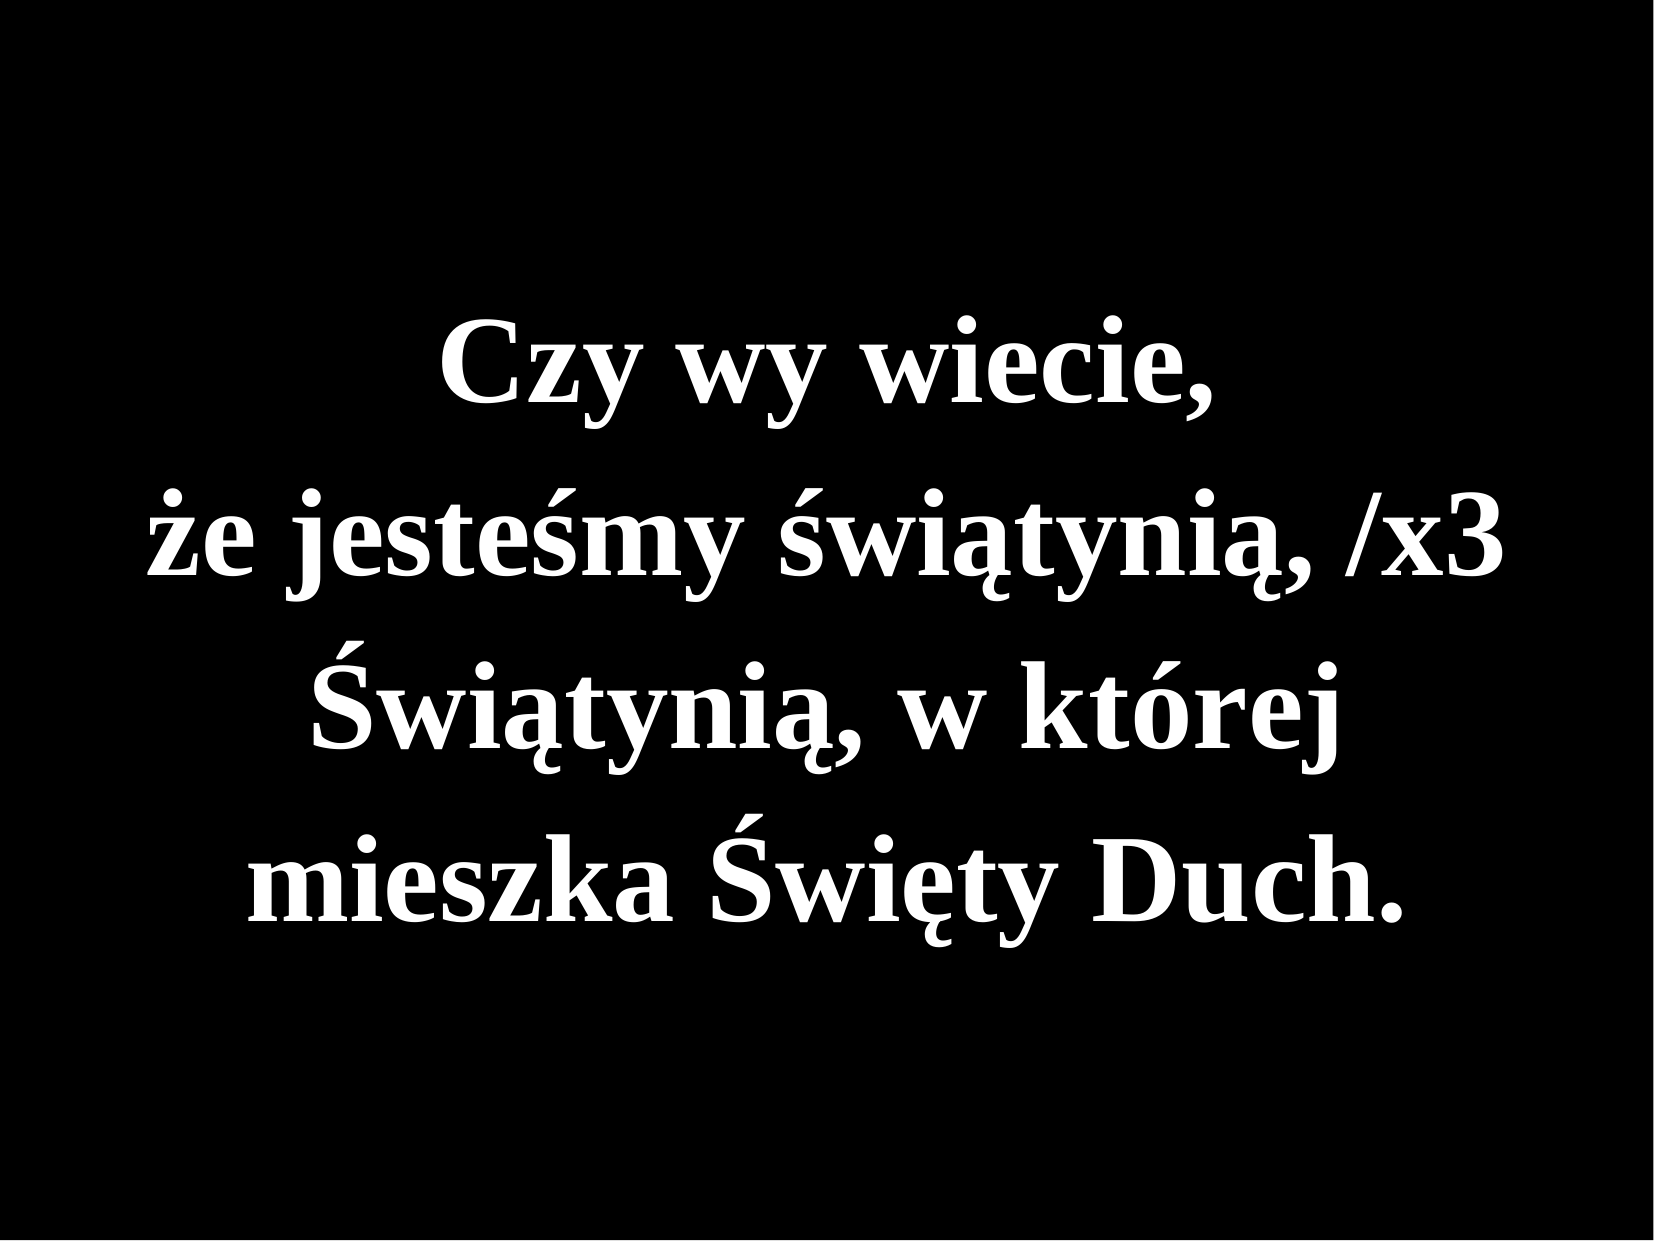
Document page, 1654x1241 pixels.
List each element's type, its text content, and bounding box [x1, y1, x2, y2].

title Czy wy wiecie, ppp że jesteśmy świątynią, /x3 ppp Świątynią, w której ppp mieszka Święty Duch. [0, 0, 1654, 1241]
